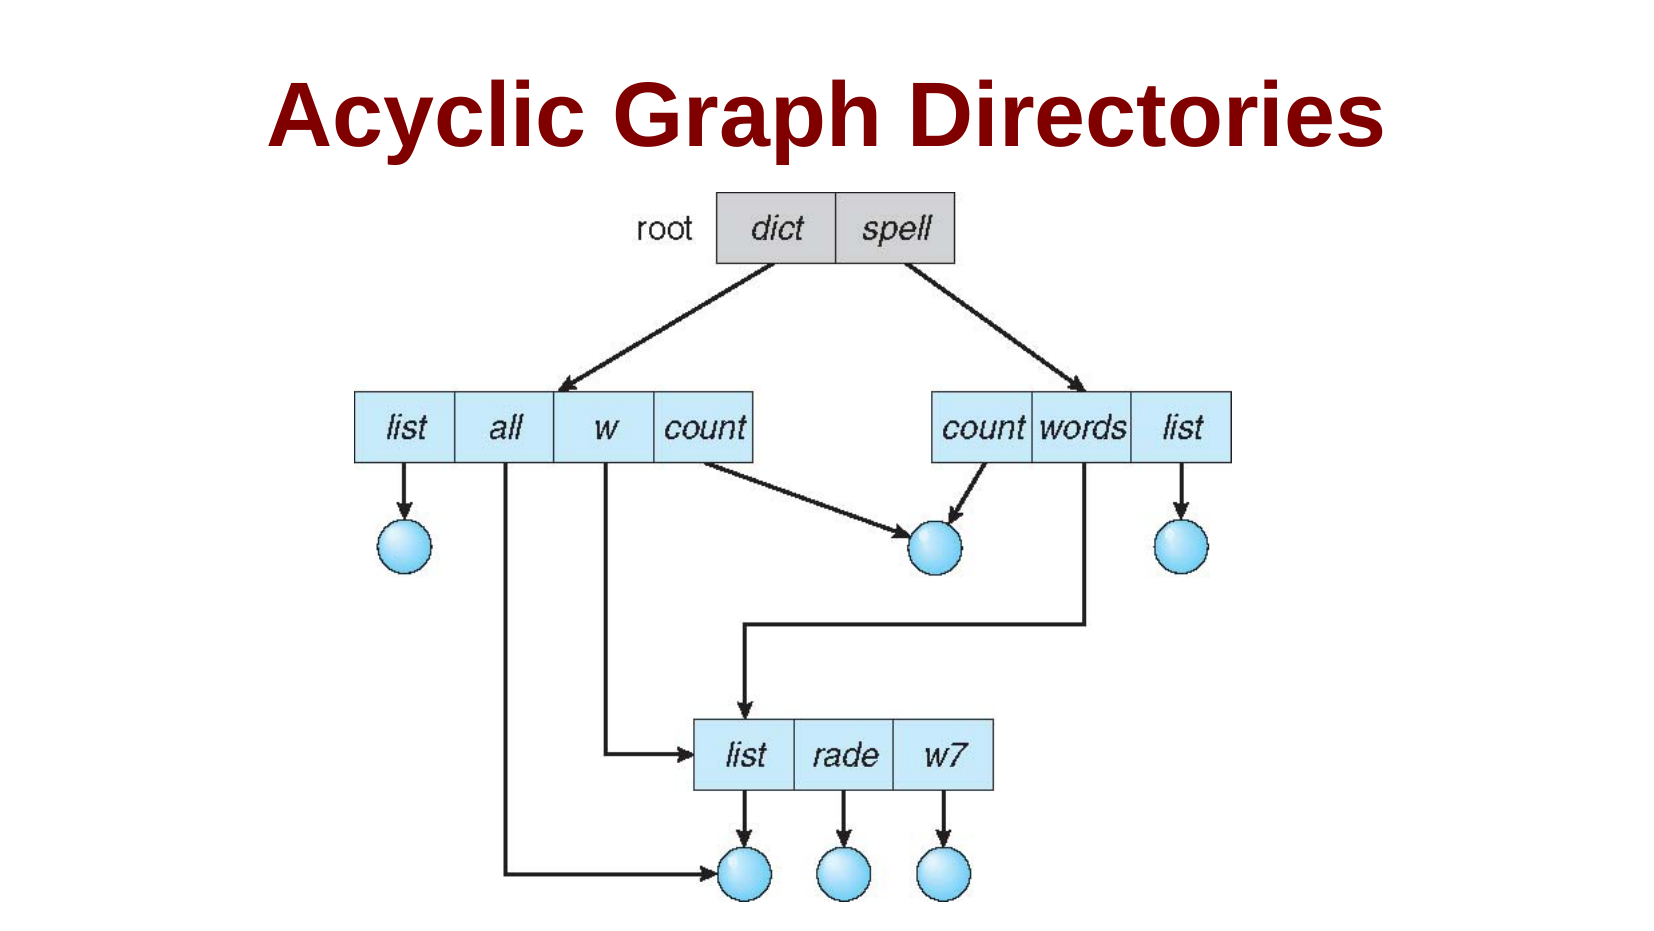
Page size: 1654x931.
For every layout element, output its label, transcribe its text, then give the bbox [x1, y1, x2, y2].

picture [354, 192, 1232, 902]
title Acyclic Graph Directories [82, 37, 1571, 193]
